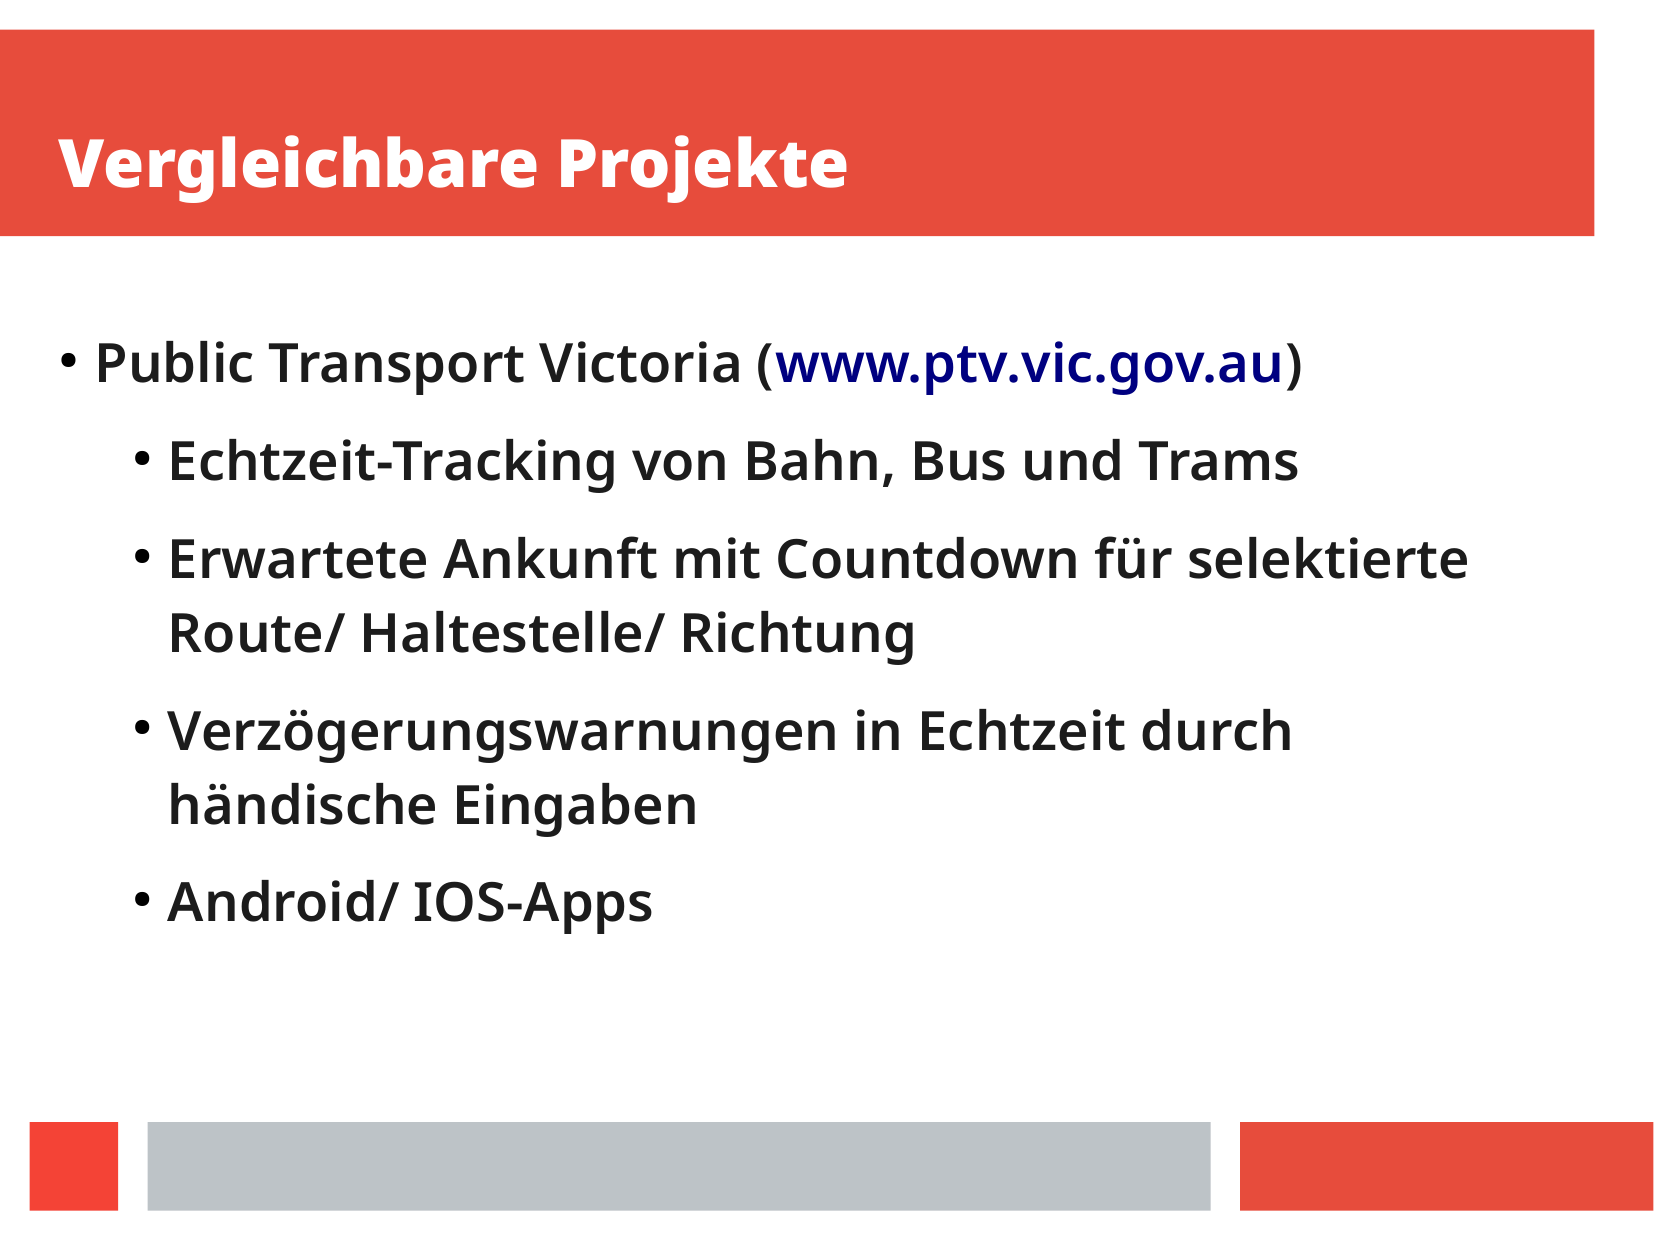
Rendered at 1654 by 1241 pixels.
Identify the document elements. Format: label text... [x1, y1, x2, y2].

list Public Transport Victoria (www.ptv.vic.gov.au) Echtzeit-Tracking von Bahn, Bus und Trams Erwartete Ankunft mit Countdown für selektierte Route/ Haltestelle/ Richtung Verzögerungswarnungen in Echtzeit durch händische Eingaben Android/ IOS-Apps [59, 324, 1565, 1093]
title Vergleichbare Projekte [59, 59, 1595, 207]
